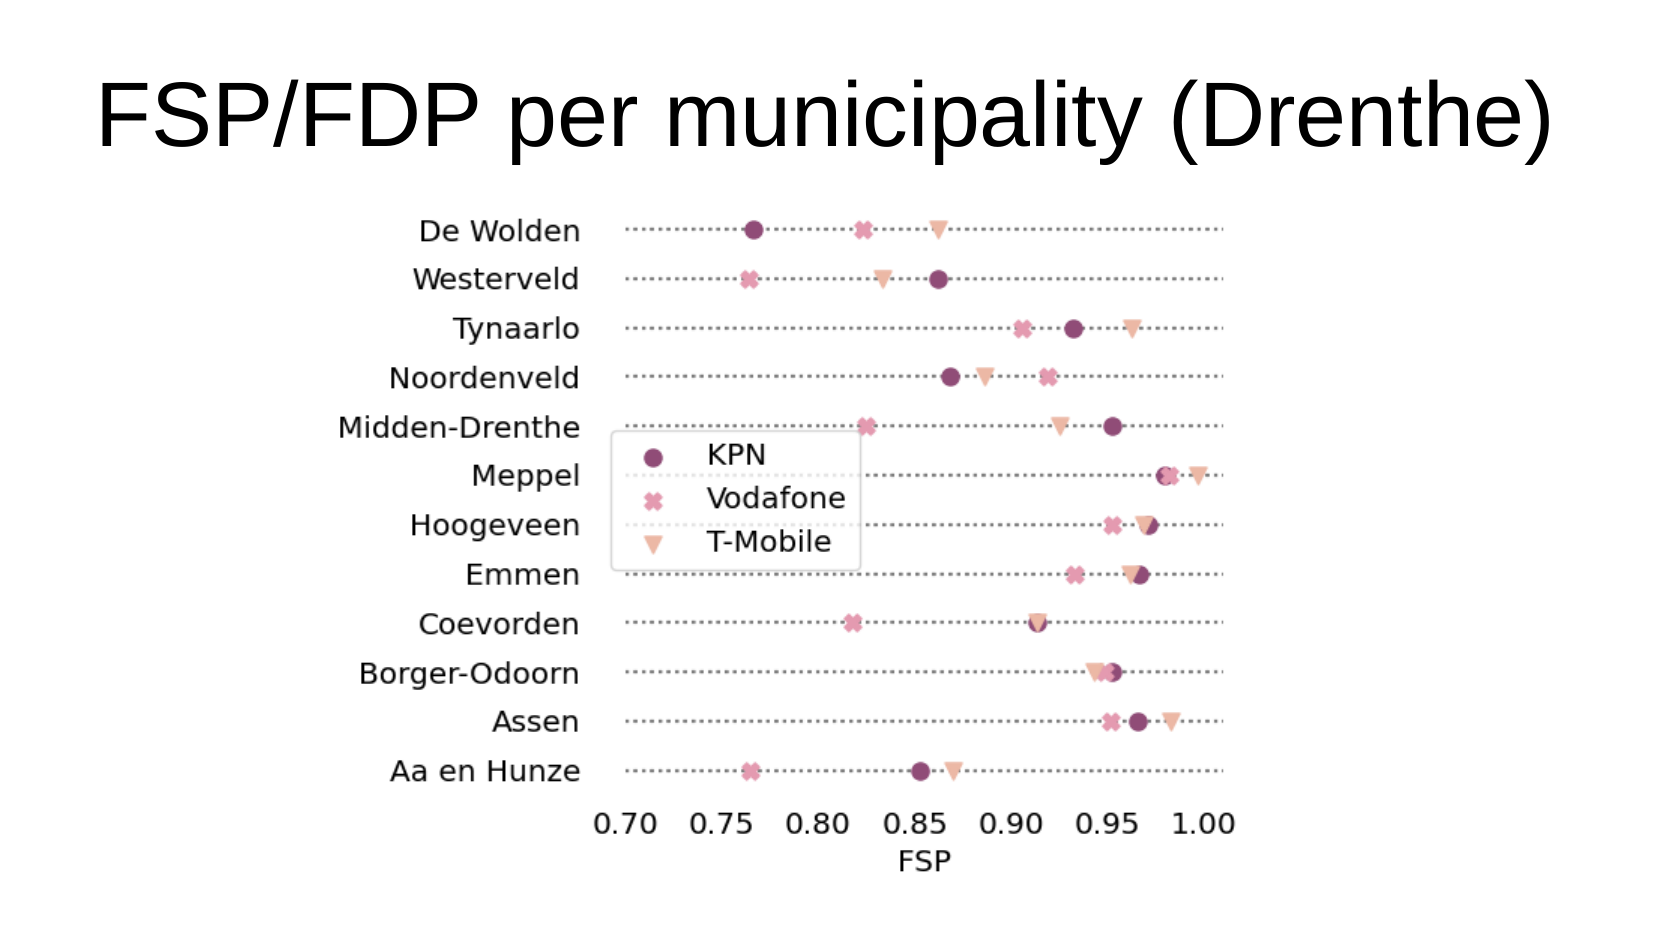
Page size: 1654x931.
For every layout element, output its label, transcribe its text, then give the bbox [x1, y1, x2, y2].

title FSP/FDP per municipality (Drenthe) [82, 37, 1571, 193]
picture [315, 180, 1276, 901]
